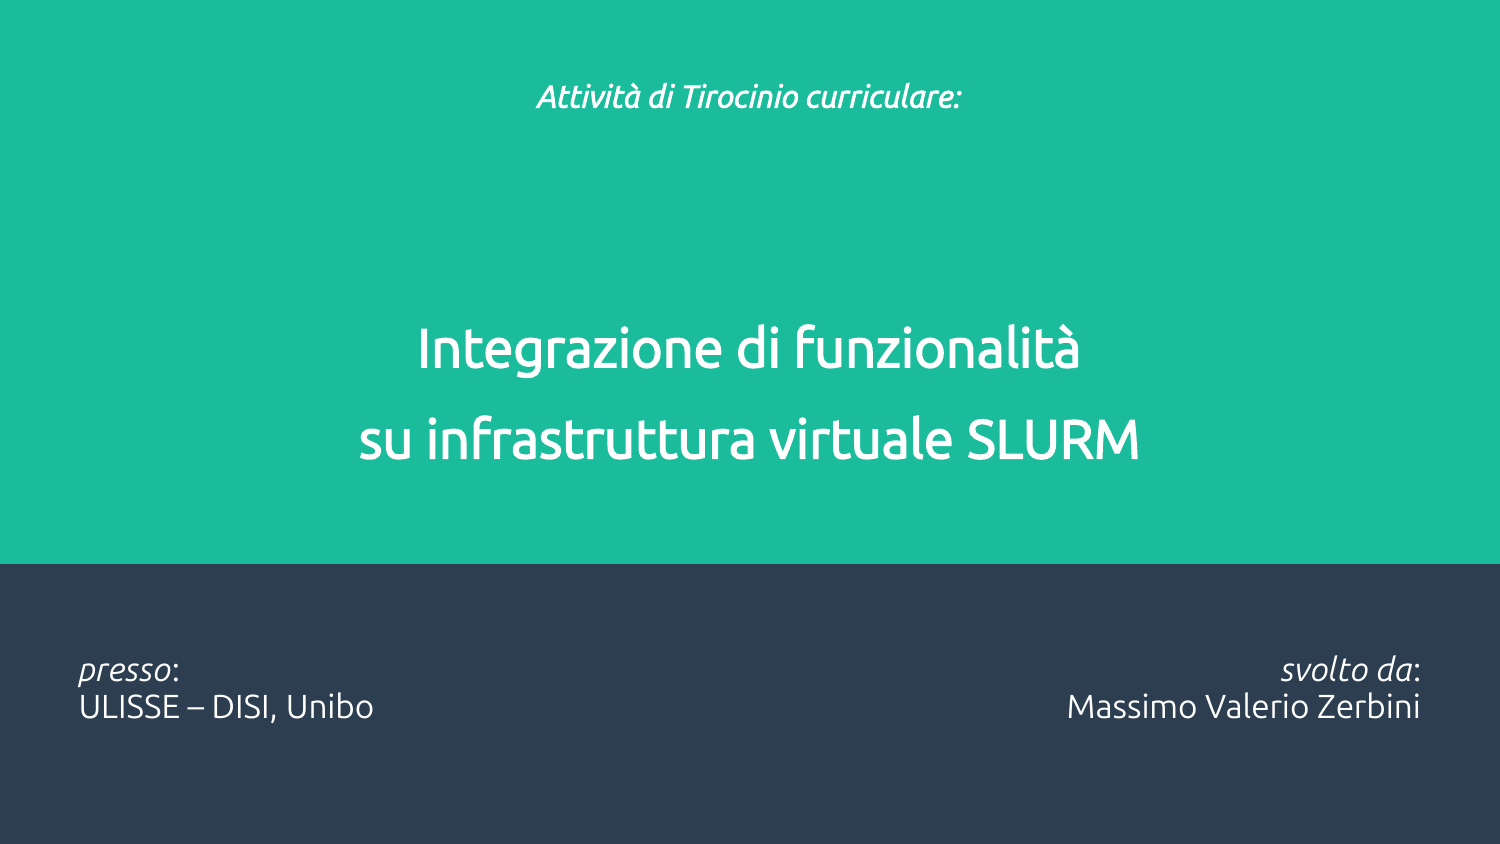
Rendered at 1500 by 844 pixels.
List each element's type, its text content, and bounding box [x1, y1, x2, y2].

text_box presso: ULISSE – DISI, Unibo [78, 624, 638, 751]
text_box Attività di Tirocinio curriculare: [375, 37, 1126, 155]
subtitle svolto da: Massimo Valerio Zerbini [862, 624, 1422, 751]
title Integrazione di funzionalità su infrastruttura virtuale SLURM [75, 225, 1426, 530]
